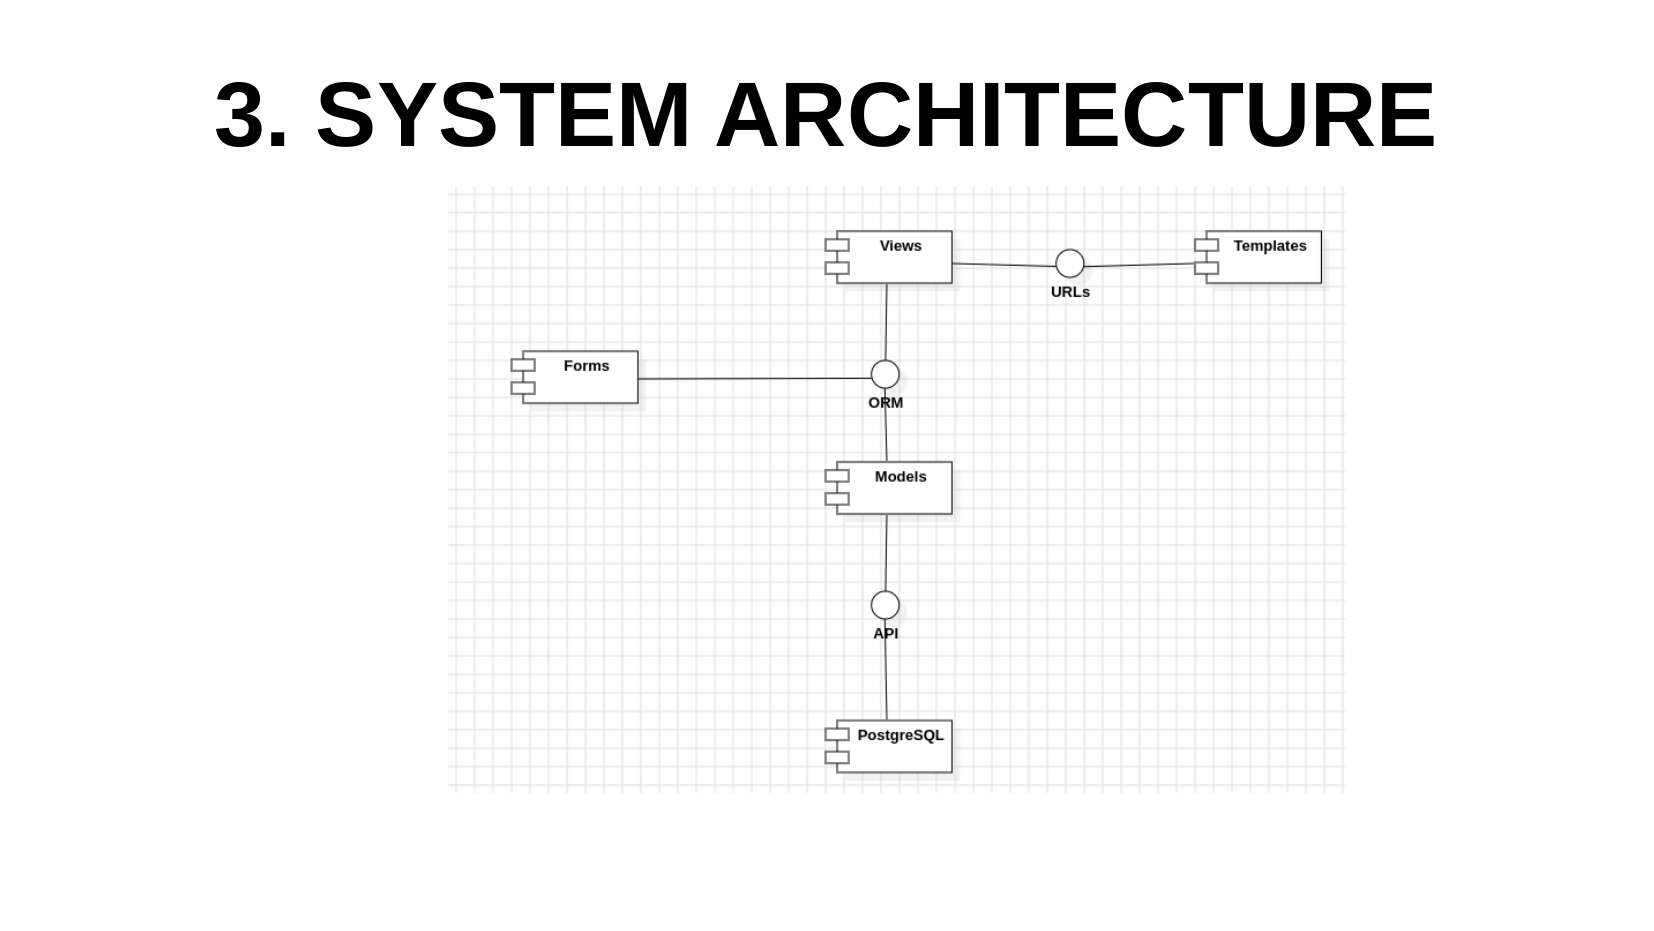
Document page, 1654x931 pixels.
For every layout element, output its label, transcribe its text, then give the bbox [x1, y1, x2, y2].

title 3. SYSTEM ARCHITECTURE [82, 37, 1571, 193]
picture [448, 186, 1346, 793]
